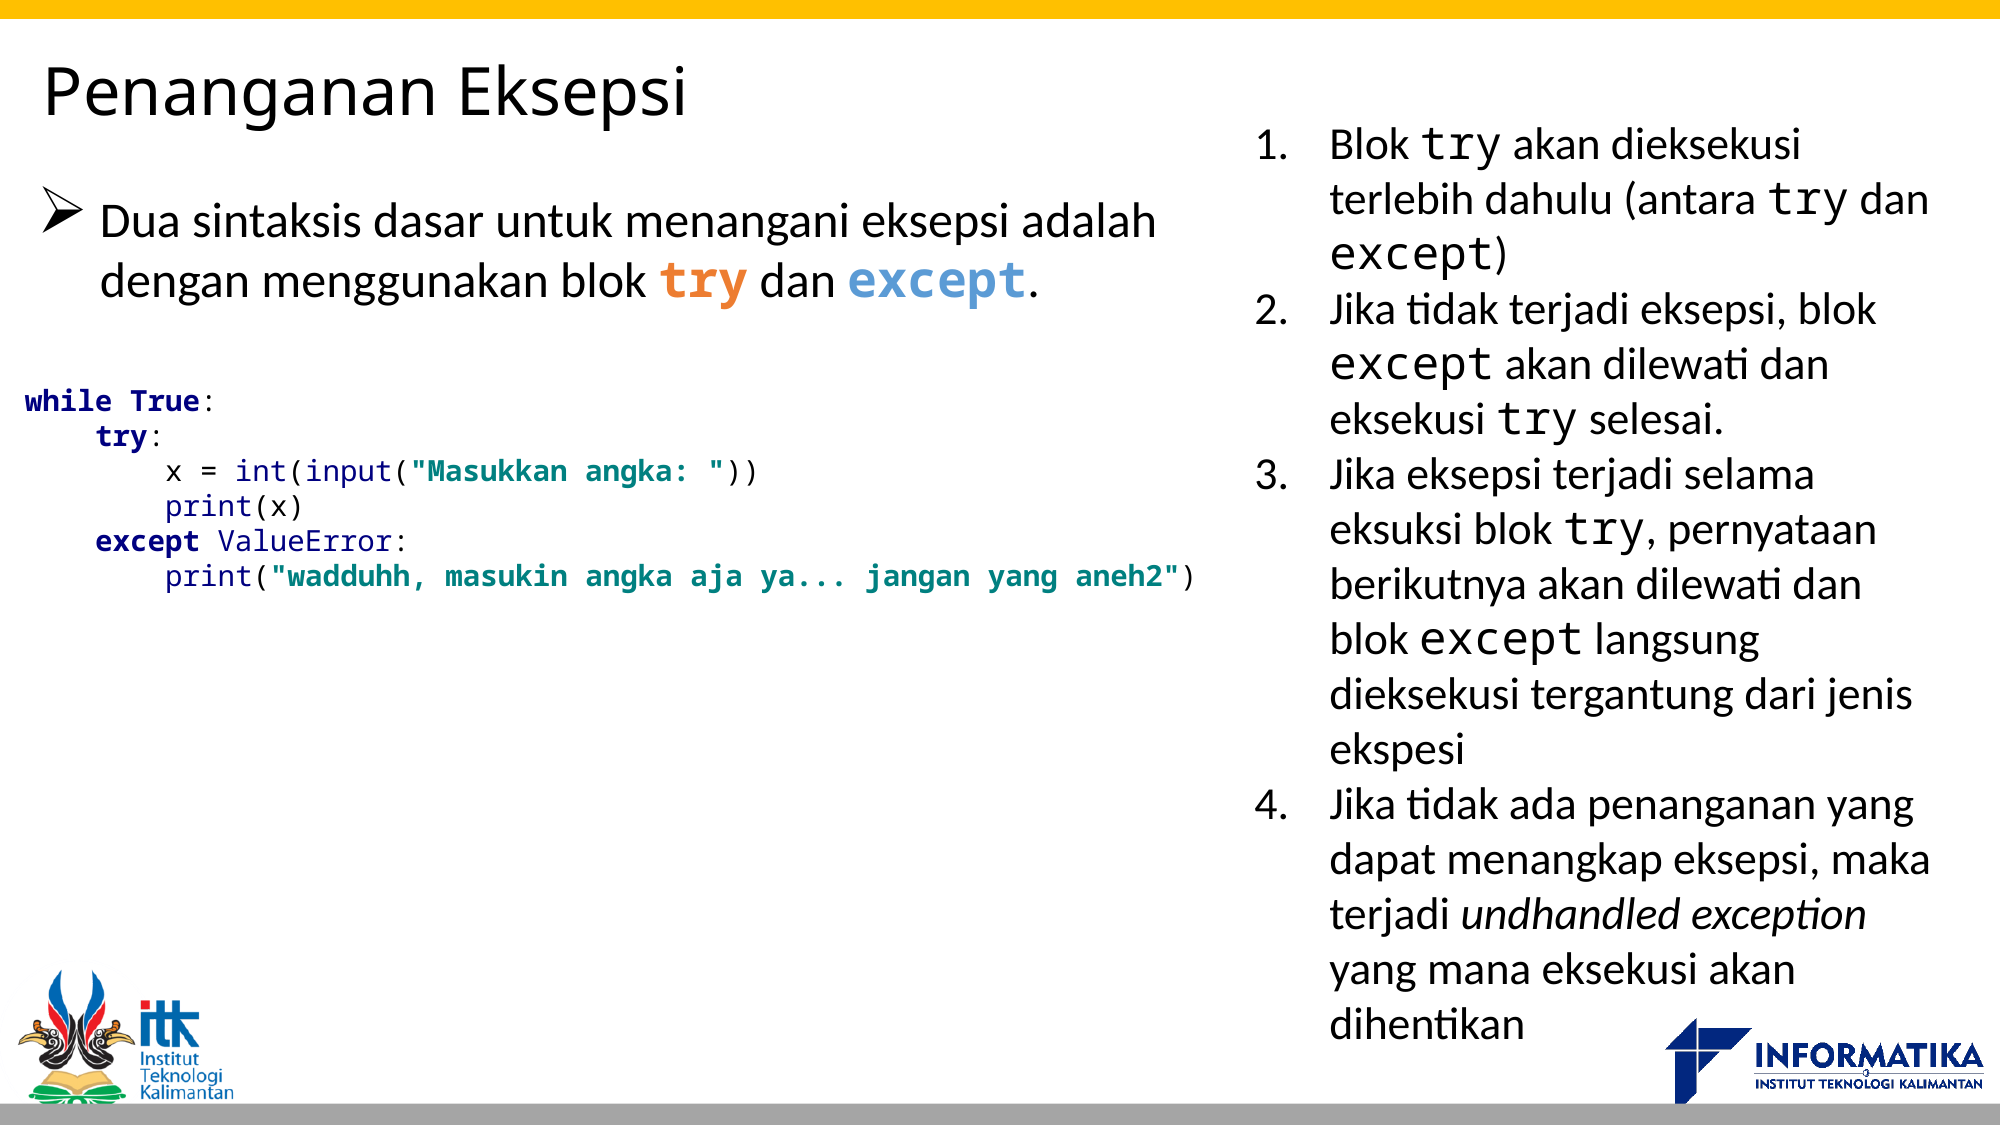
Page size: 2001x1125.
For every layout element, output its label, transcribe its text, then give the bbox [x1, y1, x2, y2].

text_box while True: try: x = int(input("Masukkan angka: ")) print(x) except ValueError: print("wadduhh, masukin angka aja ya... jangan yang aneh2") [5, 372, 1239, 603]
title Penanganan Eksepsi [22, 38, 1887, 162]
text_box Dua sintaksis dasar untuk menangani eksepsi adalah dengan menggunakan blok try dan except. [22, 180, 1239, 316]
picture [1664, 1017, 1984, 1103]
text_box [0, 0, 2000, 19]
text_box Blok try akan dieksekusi terlebih dahulu (antara try dan except) Jika tidak terjadi eksepsi, blok except akan dilewati dan eksekusi try selesai. Jika eksepsi terjadi selama eksuksi blok try, pernyataan berikutnya akan dilewati dan blok except langsung dieksekusi tergantung dari jenis ekspesi Jika tidak ada penanganan yang dapat menangkap eksepsi, maka terjadi undhandled exception yang mana eksekusi akan dihentikan [1239, 106, 1951, 1056]
picture [0, 936, 252, 1103]
